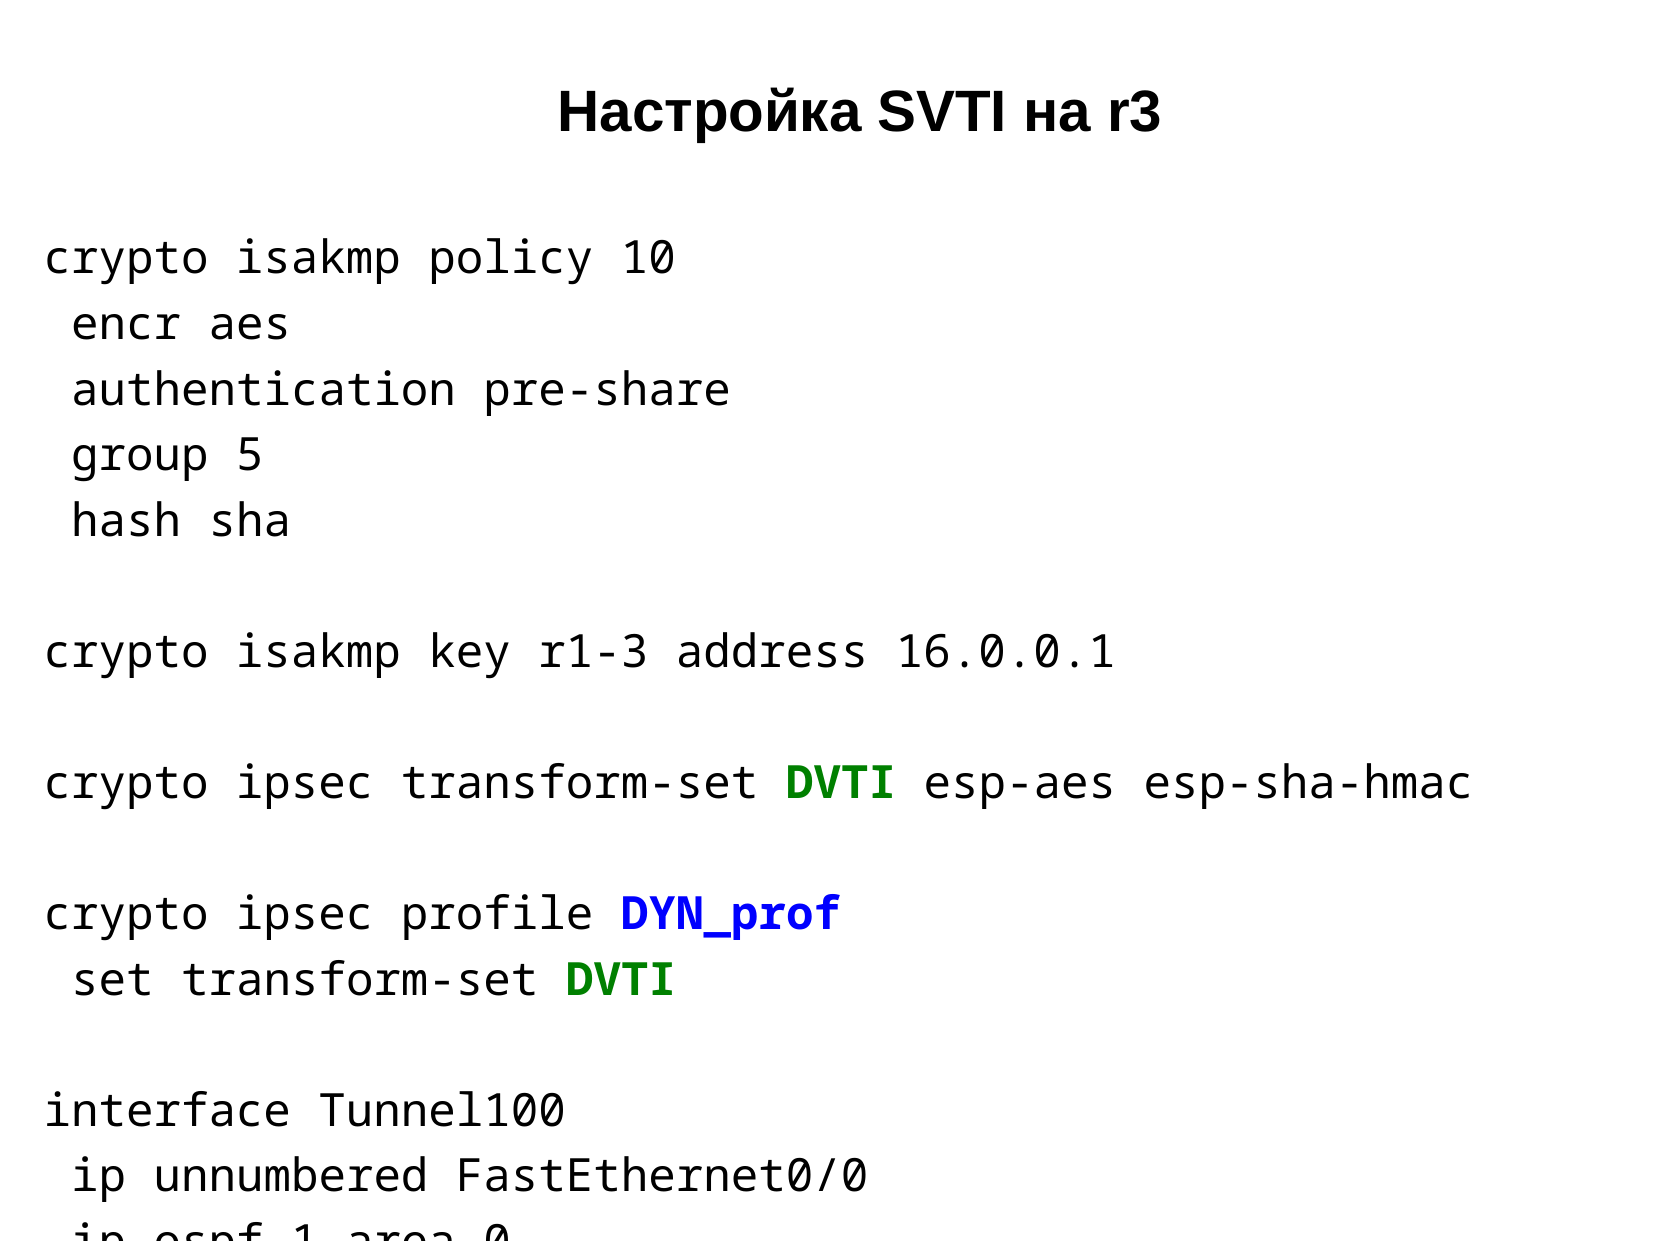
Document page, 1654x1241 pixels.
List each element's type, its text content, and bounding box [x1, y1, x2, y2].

list crypto isakmp policy 10 encr aes authentication pre-share group 5 hash sha crypto isakmp key r1-3 address 16.0.0.1 crypto ipsec transform-set DVTI esp-aes esp-sha-hmac crypto ipsec profile DYN_prof set transform-set DVTI interface Tunnel100 ip unnumbered FastEthernet0/0 ip ospf 1 area 0 tunnel source FastEthernet0/0 tunnel mode ipsec ipv4 tunnel destination 16.0.0.1 tunnel protection ipsec profile DYN_prof [37, 225, 1613, 1198]
text_box Настройка SVTI на r3 [123, 41, 1597, 151]
